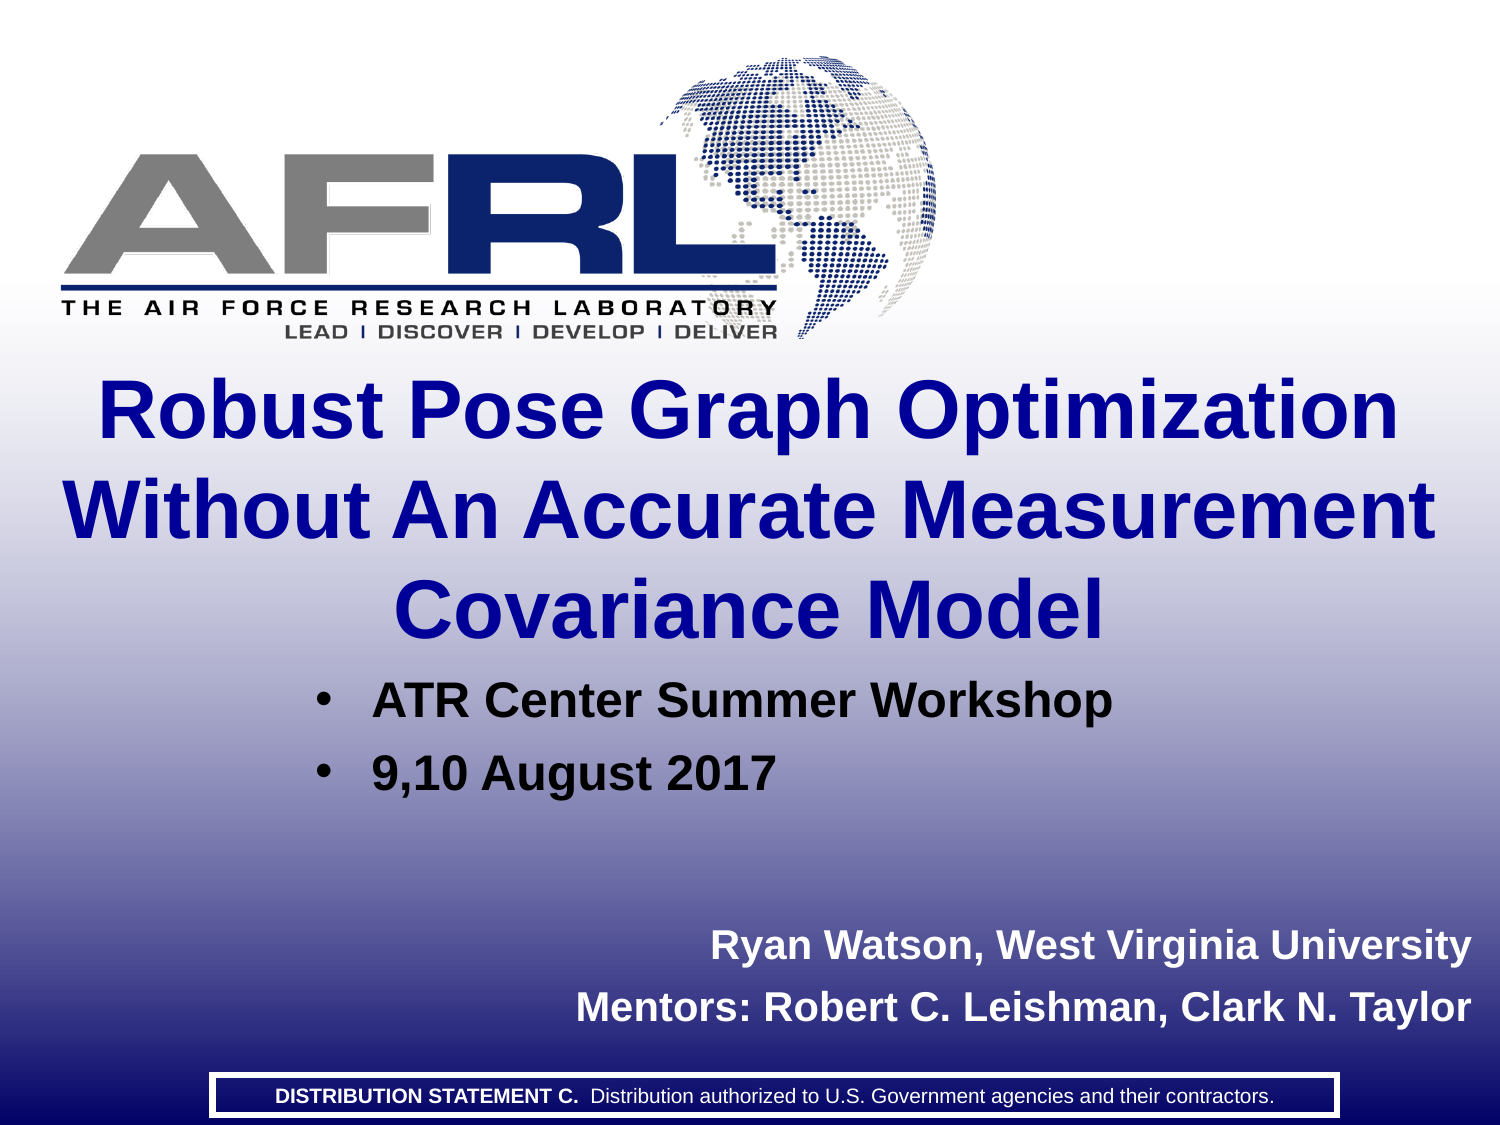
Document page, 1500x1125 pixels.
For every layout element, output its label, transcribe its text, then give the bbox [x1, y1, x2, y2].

list ATR Center Summer Workshop 9,10 August 2017 [300, 660, 1213, 761]
picture [60, 56, 936, 339]
title Robust Pose Graph Optimization Without An Accurate Measurement Covariance Model [37, 384, 1463, 626]
subtitle Ryan Watson, West Virginia University Mentors: Robert C. Leishman, Clark N. Taylor [437, 725, 1488, 1038]
